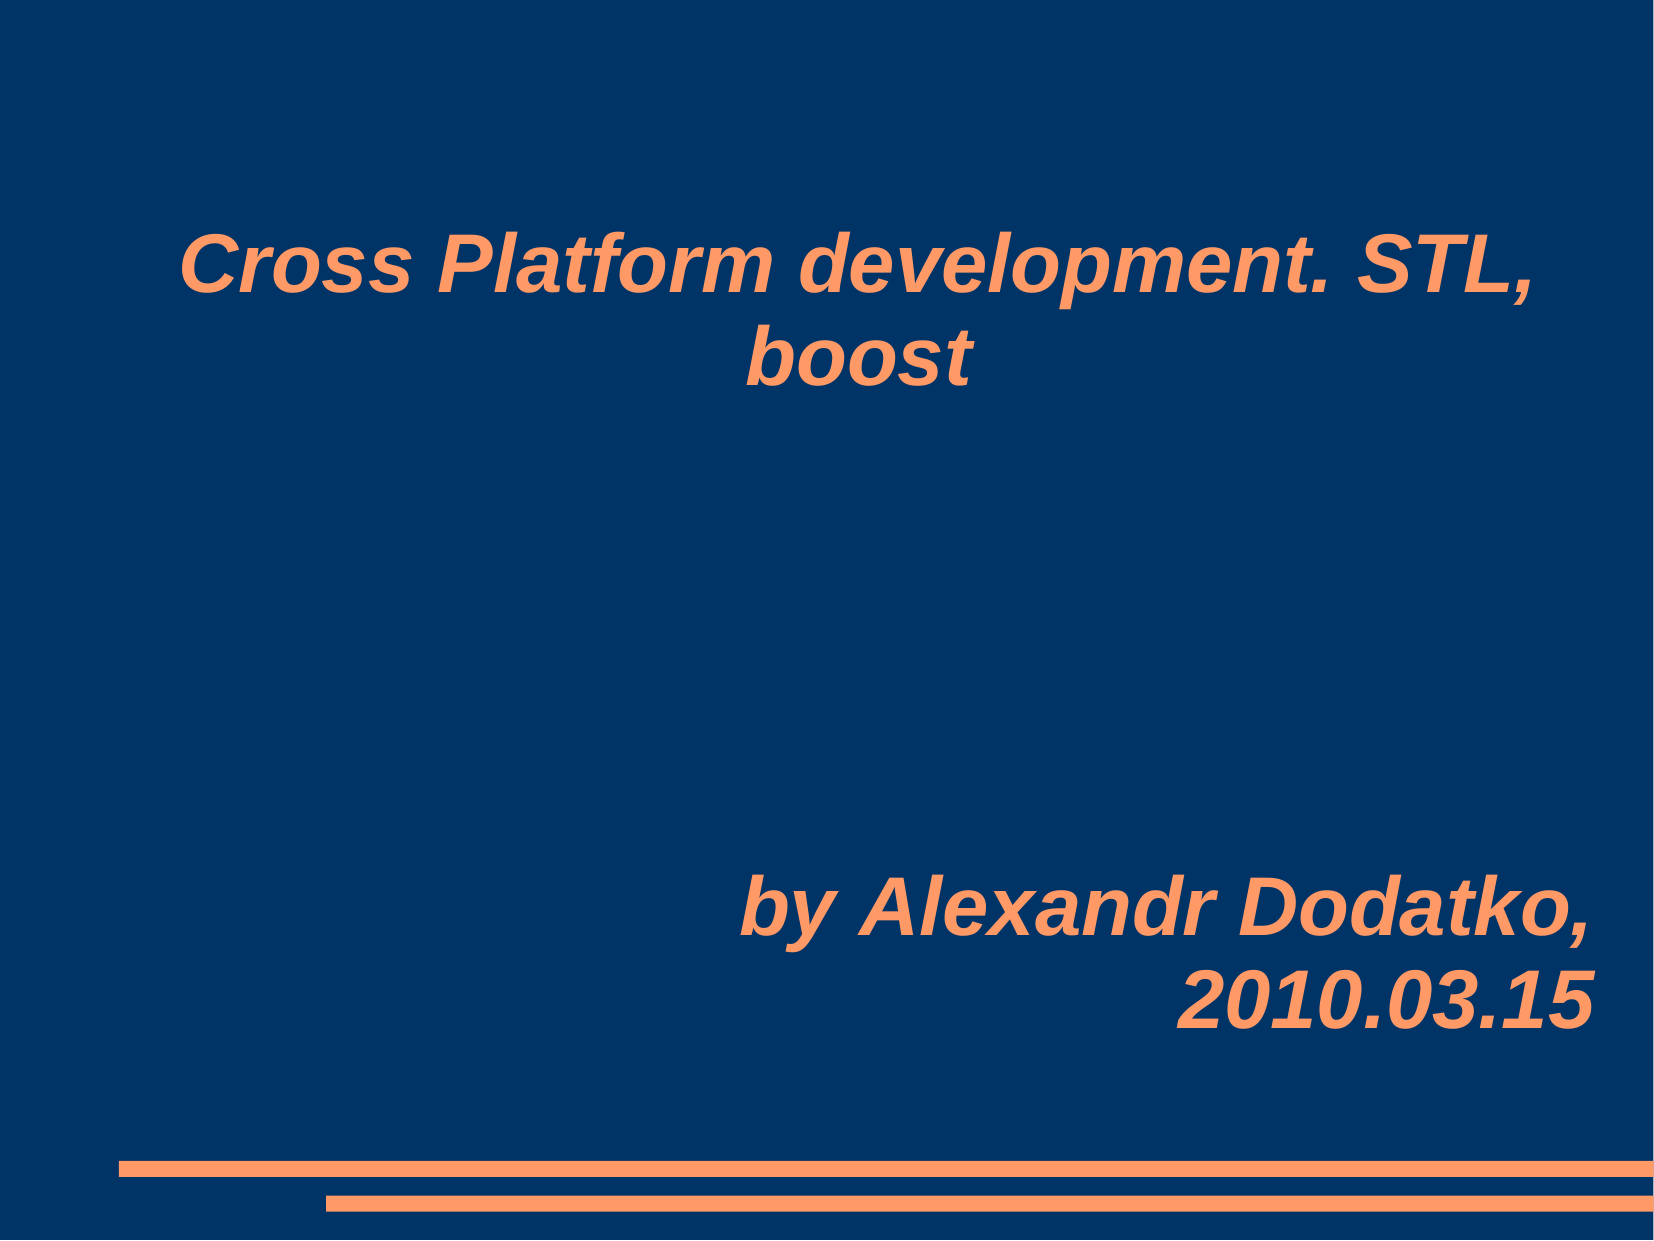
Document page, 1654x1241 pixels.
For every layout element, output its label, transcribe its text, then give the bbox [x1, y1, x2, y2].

title by Alexandr Dodatko, 2010.03.15 [182, 849, 1595, 1057]
title Cross Platform development. STL, boost [152, 206, 1565, 414]
